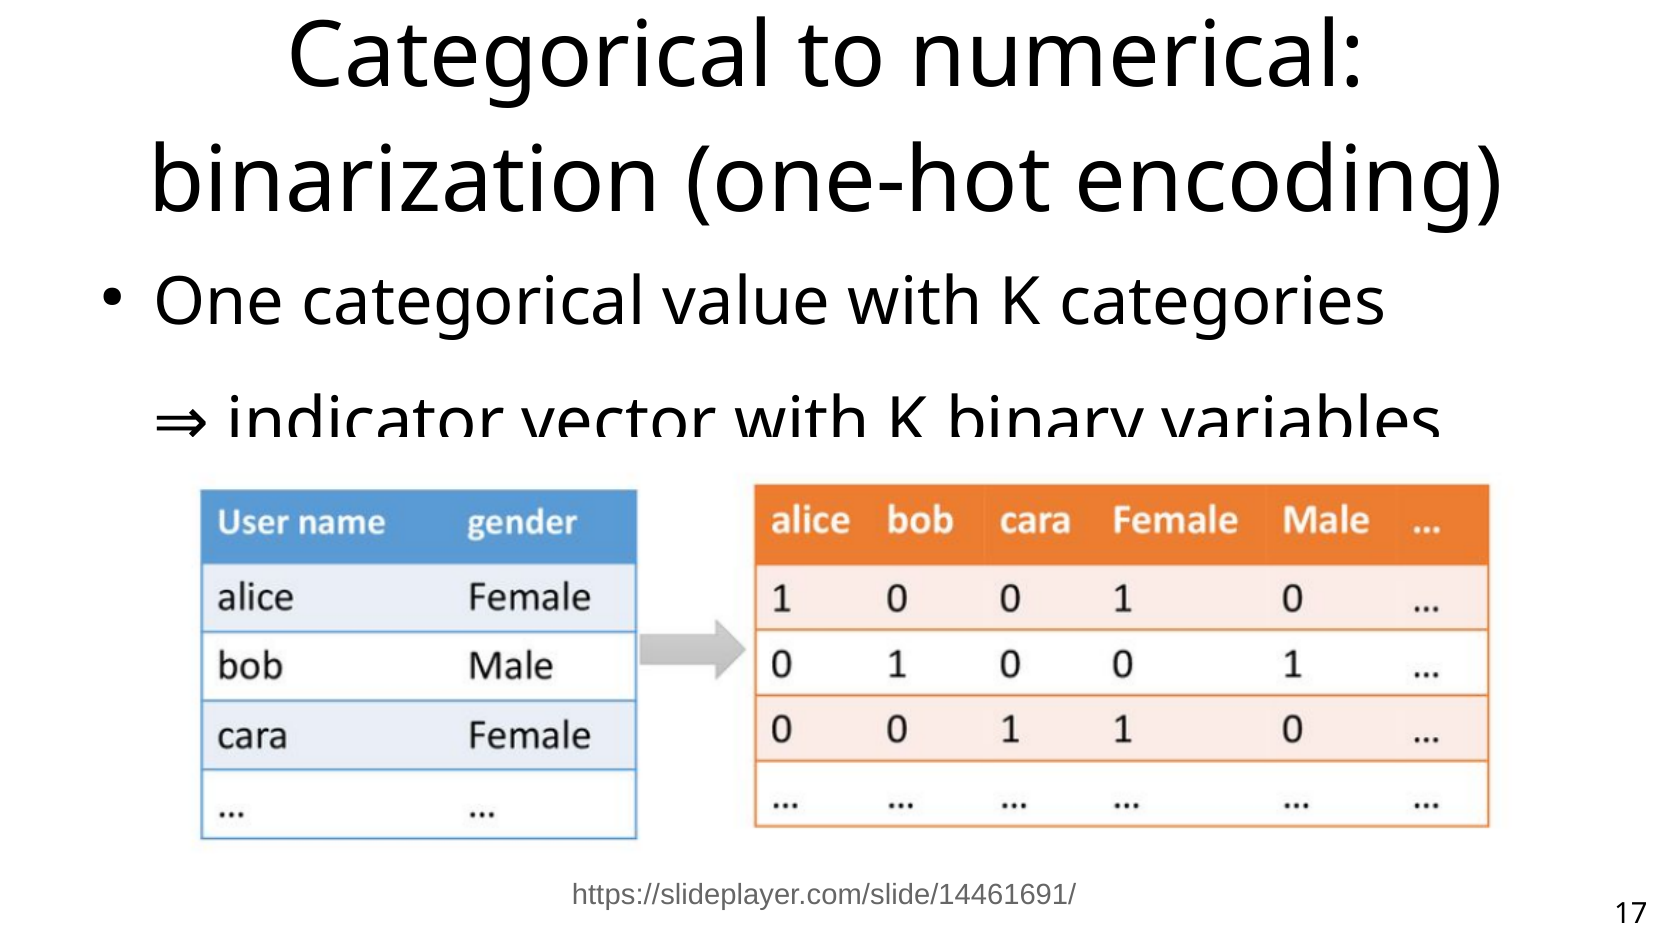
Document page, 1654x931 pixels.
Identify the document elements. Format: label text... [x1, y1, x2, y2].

list One categorical value with K categories ⇒ indicator vector with K binary variables [82, 253, 1571, 793]
picture [165, 437, 1516, 865]
title Categorical to numerical: binarization (one-hot encoding) [82, 1, 1571, 226]
text_box https://slideplayer.com/slide/14461691/ [221, 870, 1437, 921]
